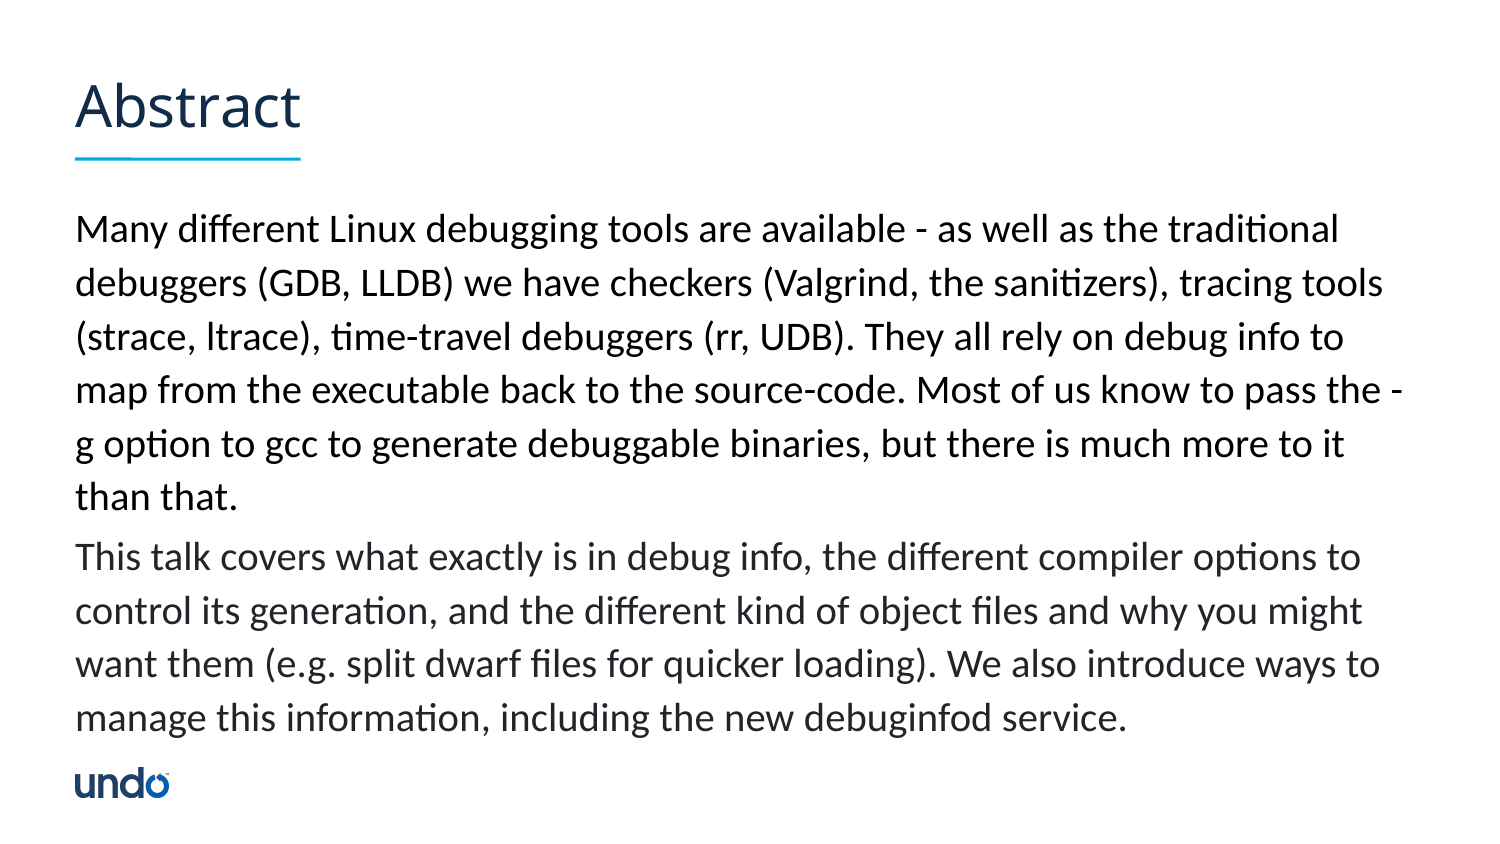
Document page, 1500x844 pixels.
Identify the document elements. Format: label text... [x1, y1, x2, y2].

title Abstract [75, 75, 1425, 140]
list Many different Linux debugging tools are available - as well as the traditional debuggers (GDB, LLDB) we have checkers (Valgrind, the sanitizers), tracing tools (strace, ltrace), time-travel debuggers (rr, UDB). They all rely on debug info to map from the executable back to the source-code. Most of us know to pass the -g option to gcc to generate debuggable binaries, but there is much more to it than that. This talk covers what exactly is in debug info, the different compiler options to control its generation, and the different kind of object files and why you might want them (e.g. split dwarf files for quicker loading). We also introduce ways to manage this information, including the new debuginfod service. [75, 197, 1425, 746]
picture [75, 767, 169, 798]
